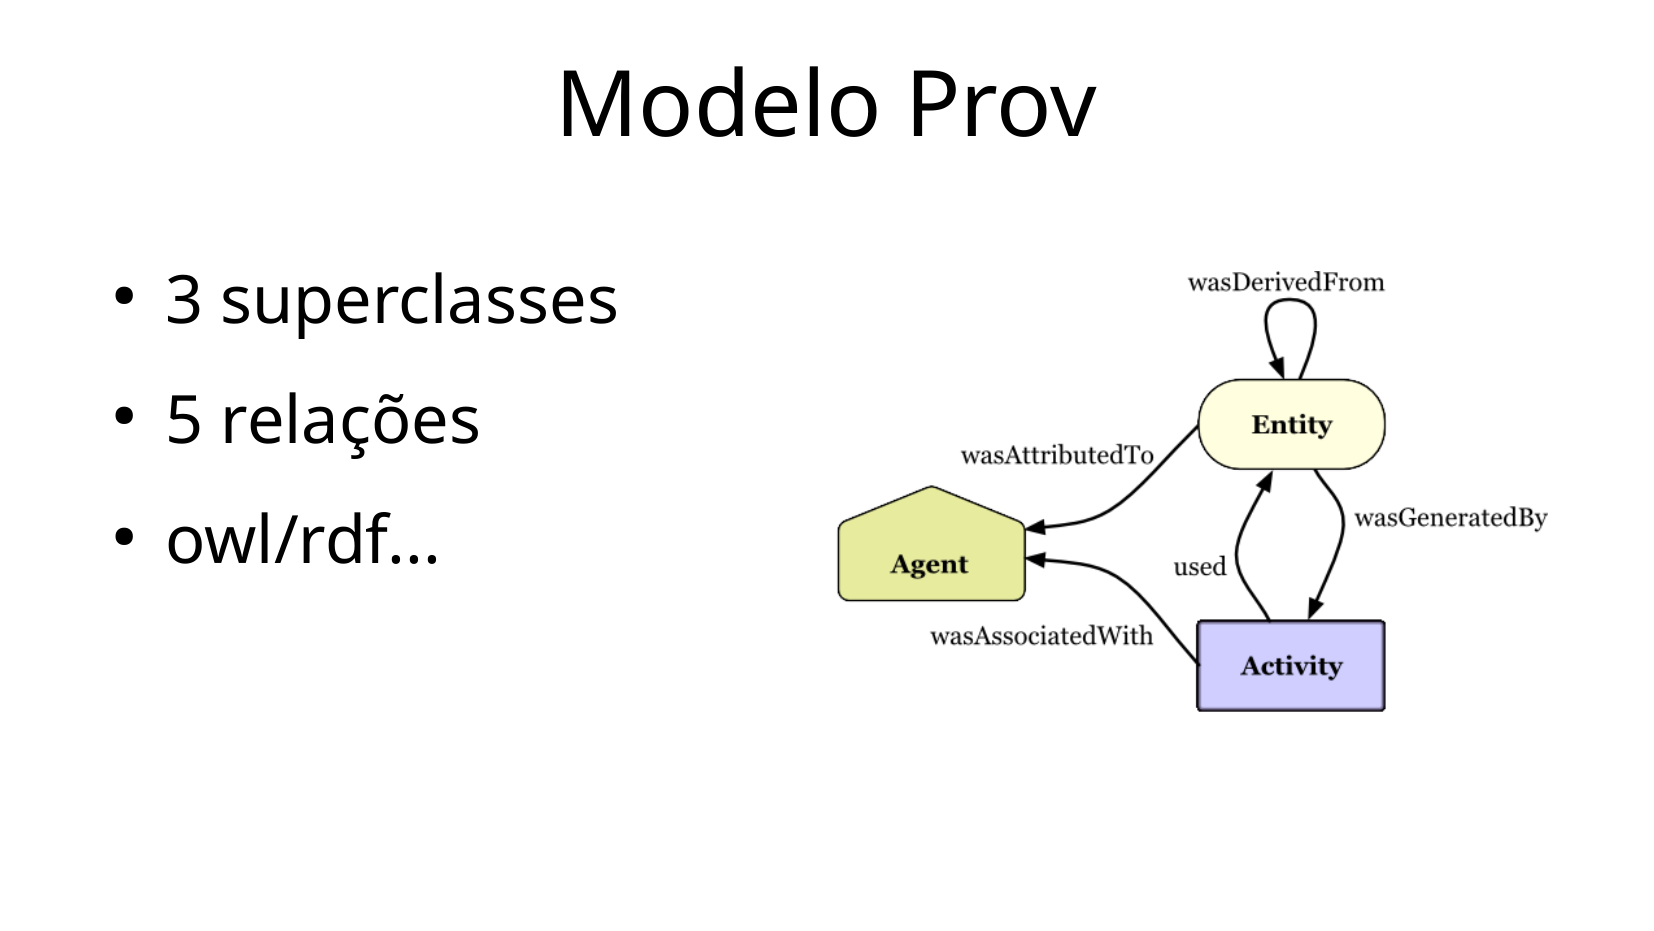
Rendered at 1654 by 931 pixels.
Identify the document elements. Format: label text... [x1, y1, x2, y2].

picture [821, 271, 1548, 721]
list 3 superclasses 5 relações owl/rdf... [94, 251, 821, 792]
title Modelo Prov [82, 23, 1571, 179]
